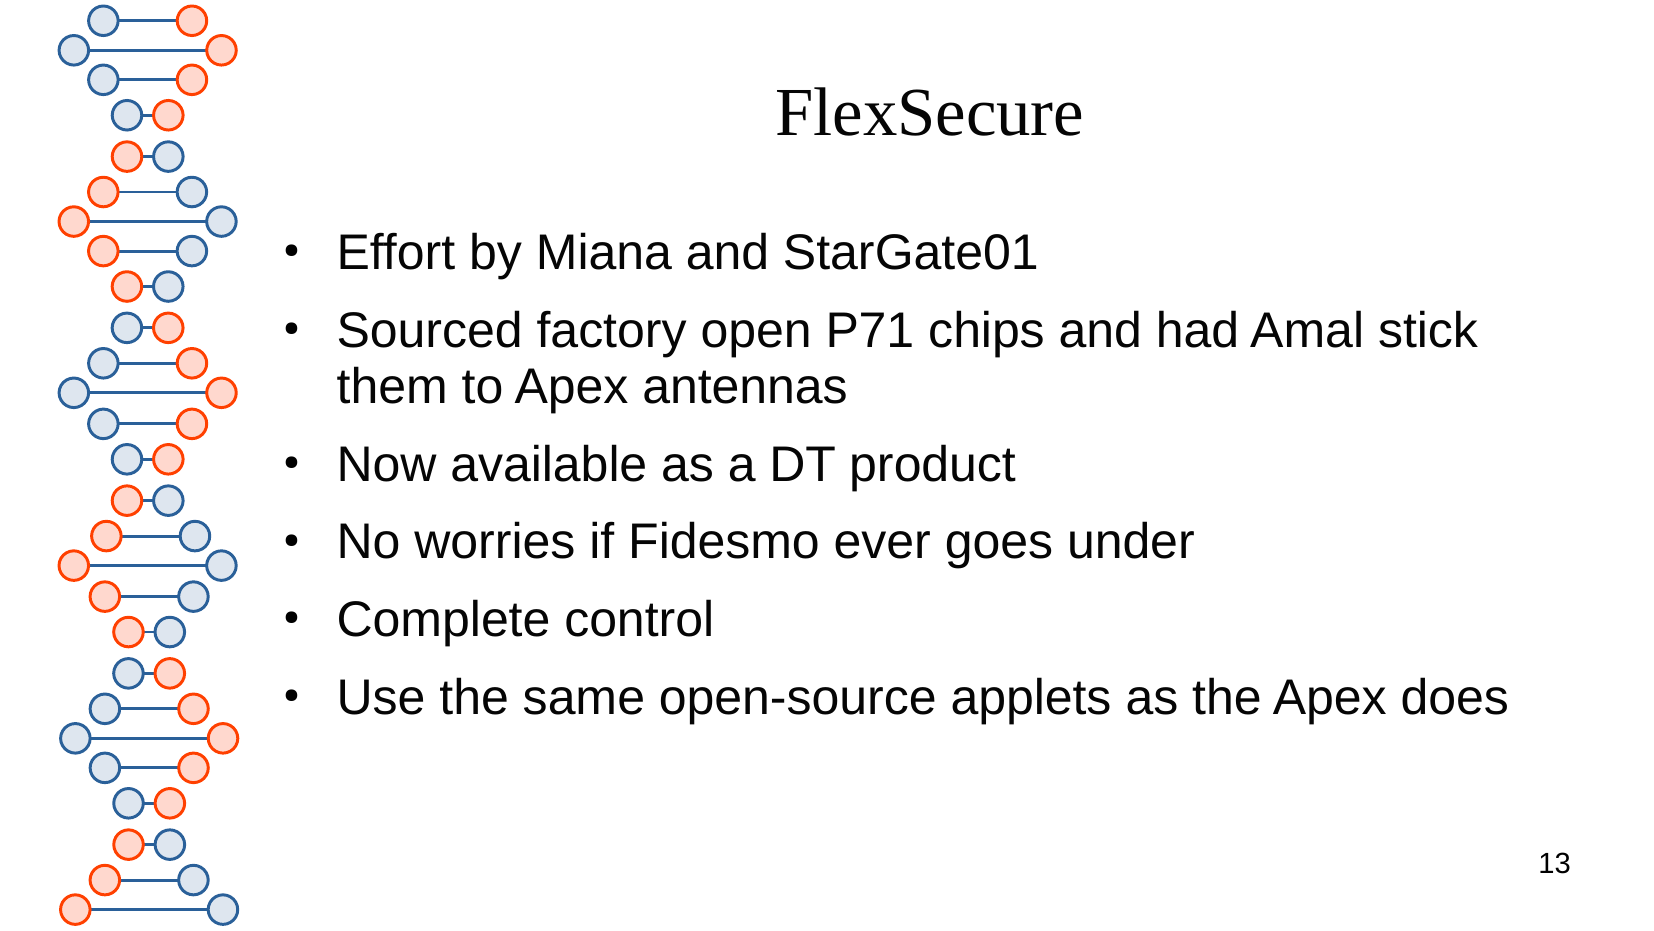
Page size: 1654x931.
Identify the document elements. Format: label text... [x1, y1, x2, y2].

title FlexSecure [265, 35, 1595, 189]
list Effort by Miana and StarGate01 Sourced factory open P71 chips and had Amal stick them to Apex antennas Now available as a DT product No worries if Fidesmo ever goes under Complete control Use the same open-source applets as the Apex does [265, 224, 1595, 764]
